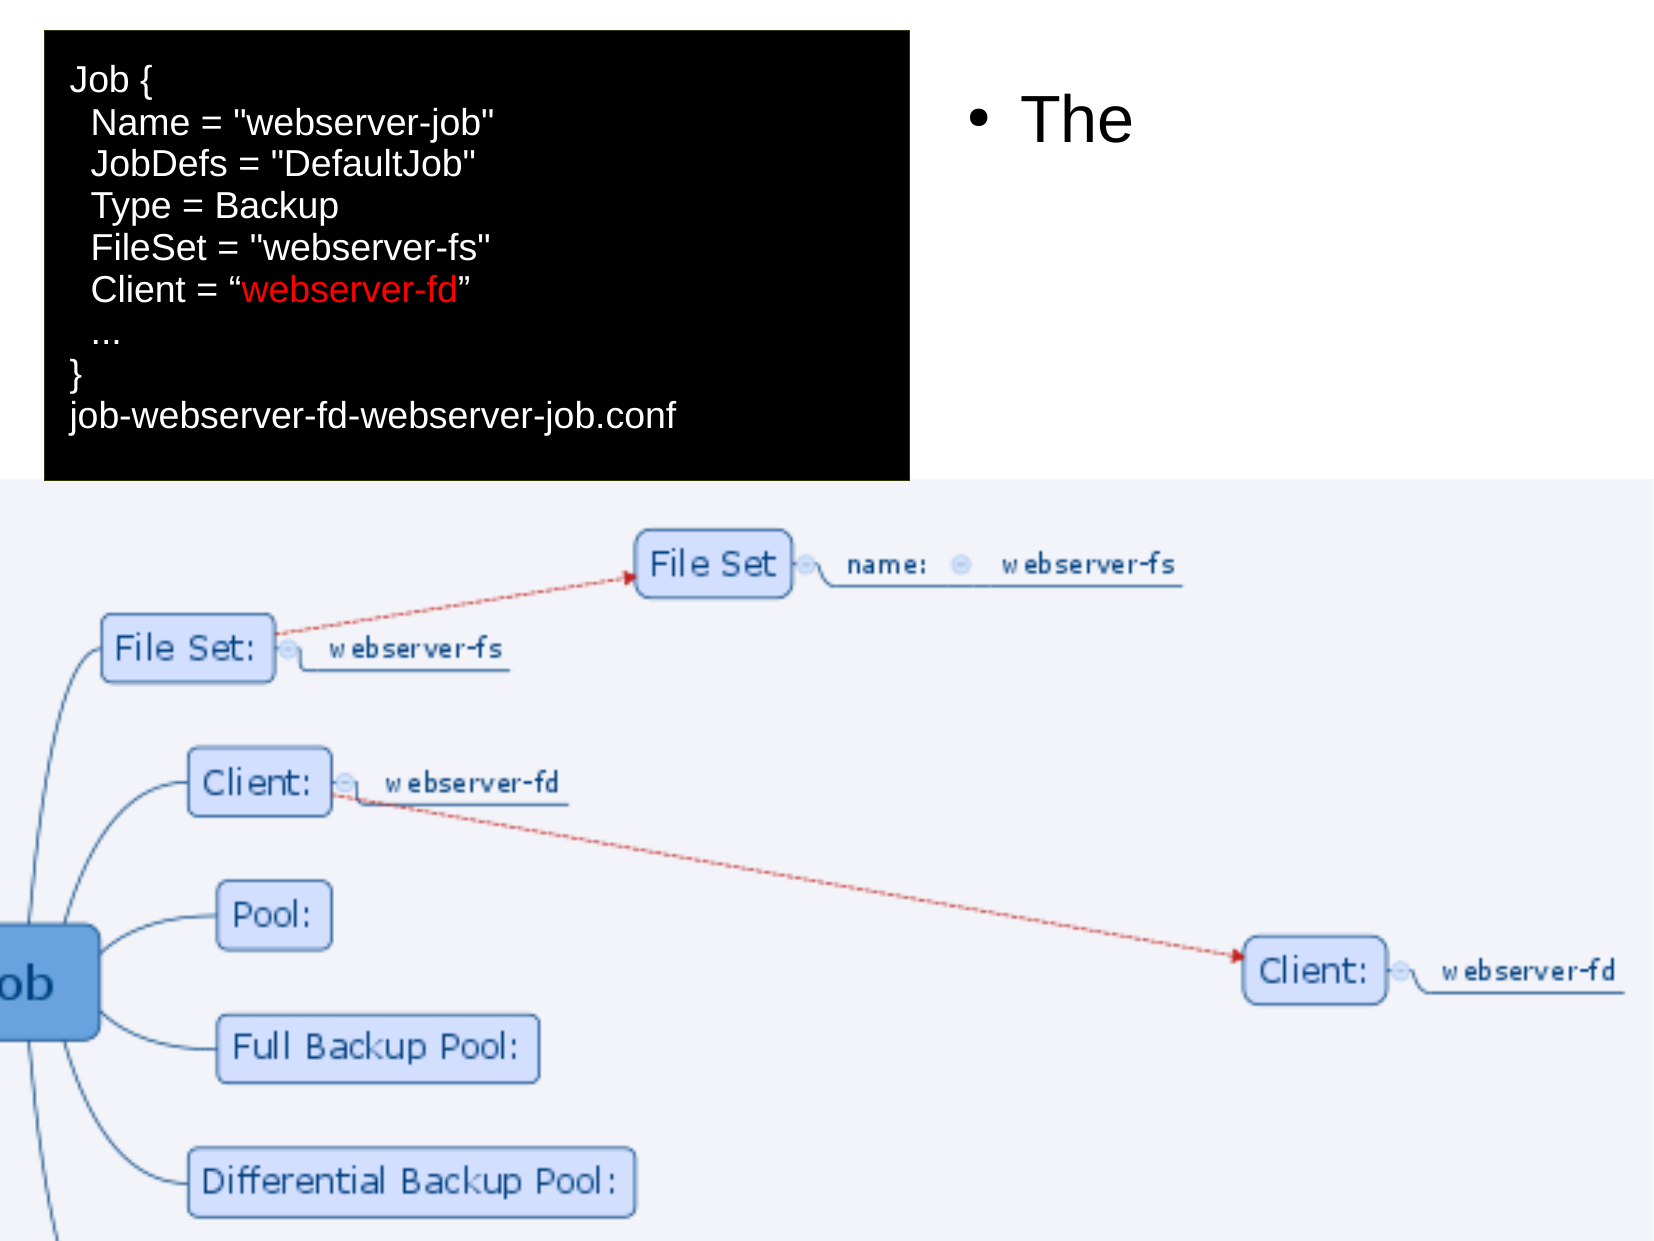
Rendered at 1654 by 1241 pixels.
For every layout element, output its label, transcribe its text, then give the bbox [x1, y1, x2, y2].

text_box Job { Name = "webserver-job" JobDefs = "DefaultJob" Type = Backup FileSet = "webserver-fs" Client = “webserver-fd” ... } job-webserver-fd-webserver-job.conf [54, 51, 692, 487]
picture [0, 479, 1654, 1241]
list The [949, 82, 1654, 361]
text_box [44, 30, 910, 481]
